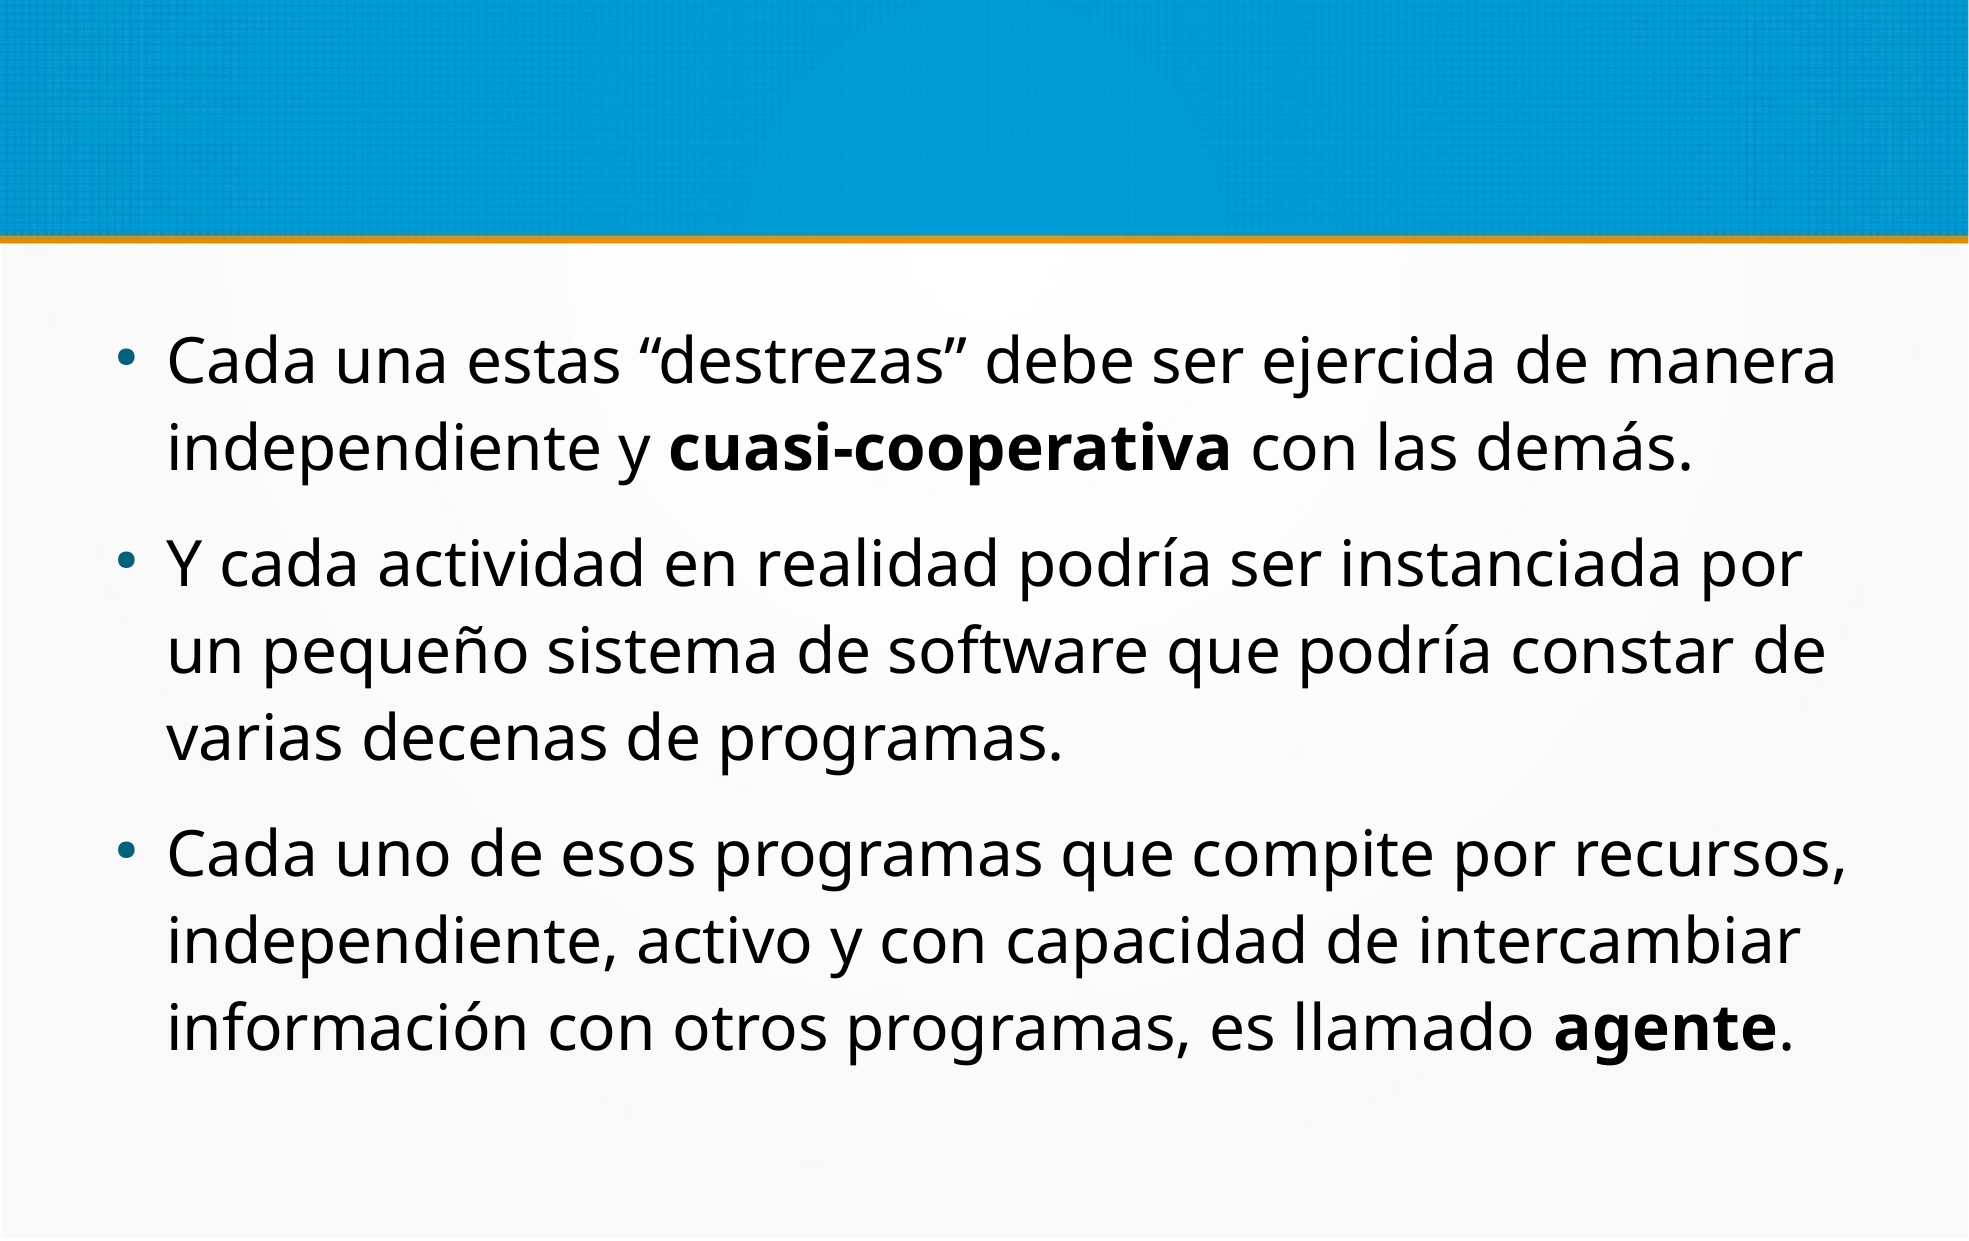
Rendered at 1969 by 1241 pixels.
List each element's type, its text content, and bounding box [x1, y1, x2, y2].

list Cada una estas “destrezas” debe ser ejercida de manera independiente y cuasi-cooperativa con las demás. Y cada actividad en realidad podría ser instanciada por un pequeño sistema de software que podría constar de varias decenas de programas. Cada uno de esos programas que compite por recursos, independiente, activo y con capacidad de intercambiar información con otros programas, es llamado agente. [98, 315, 1861, 1081]
picture [0, 233, 1969, 1241]
